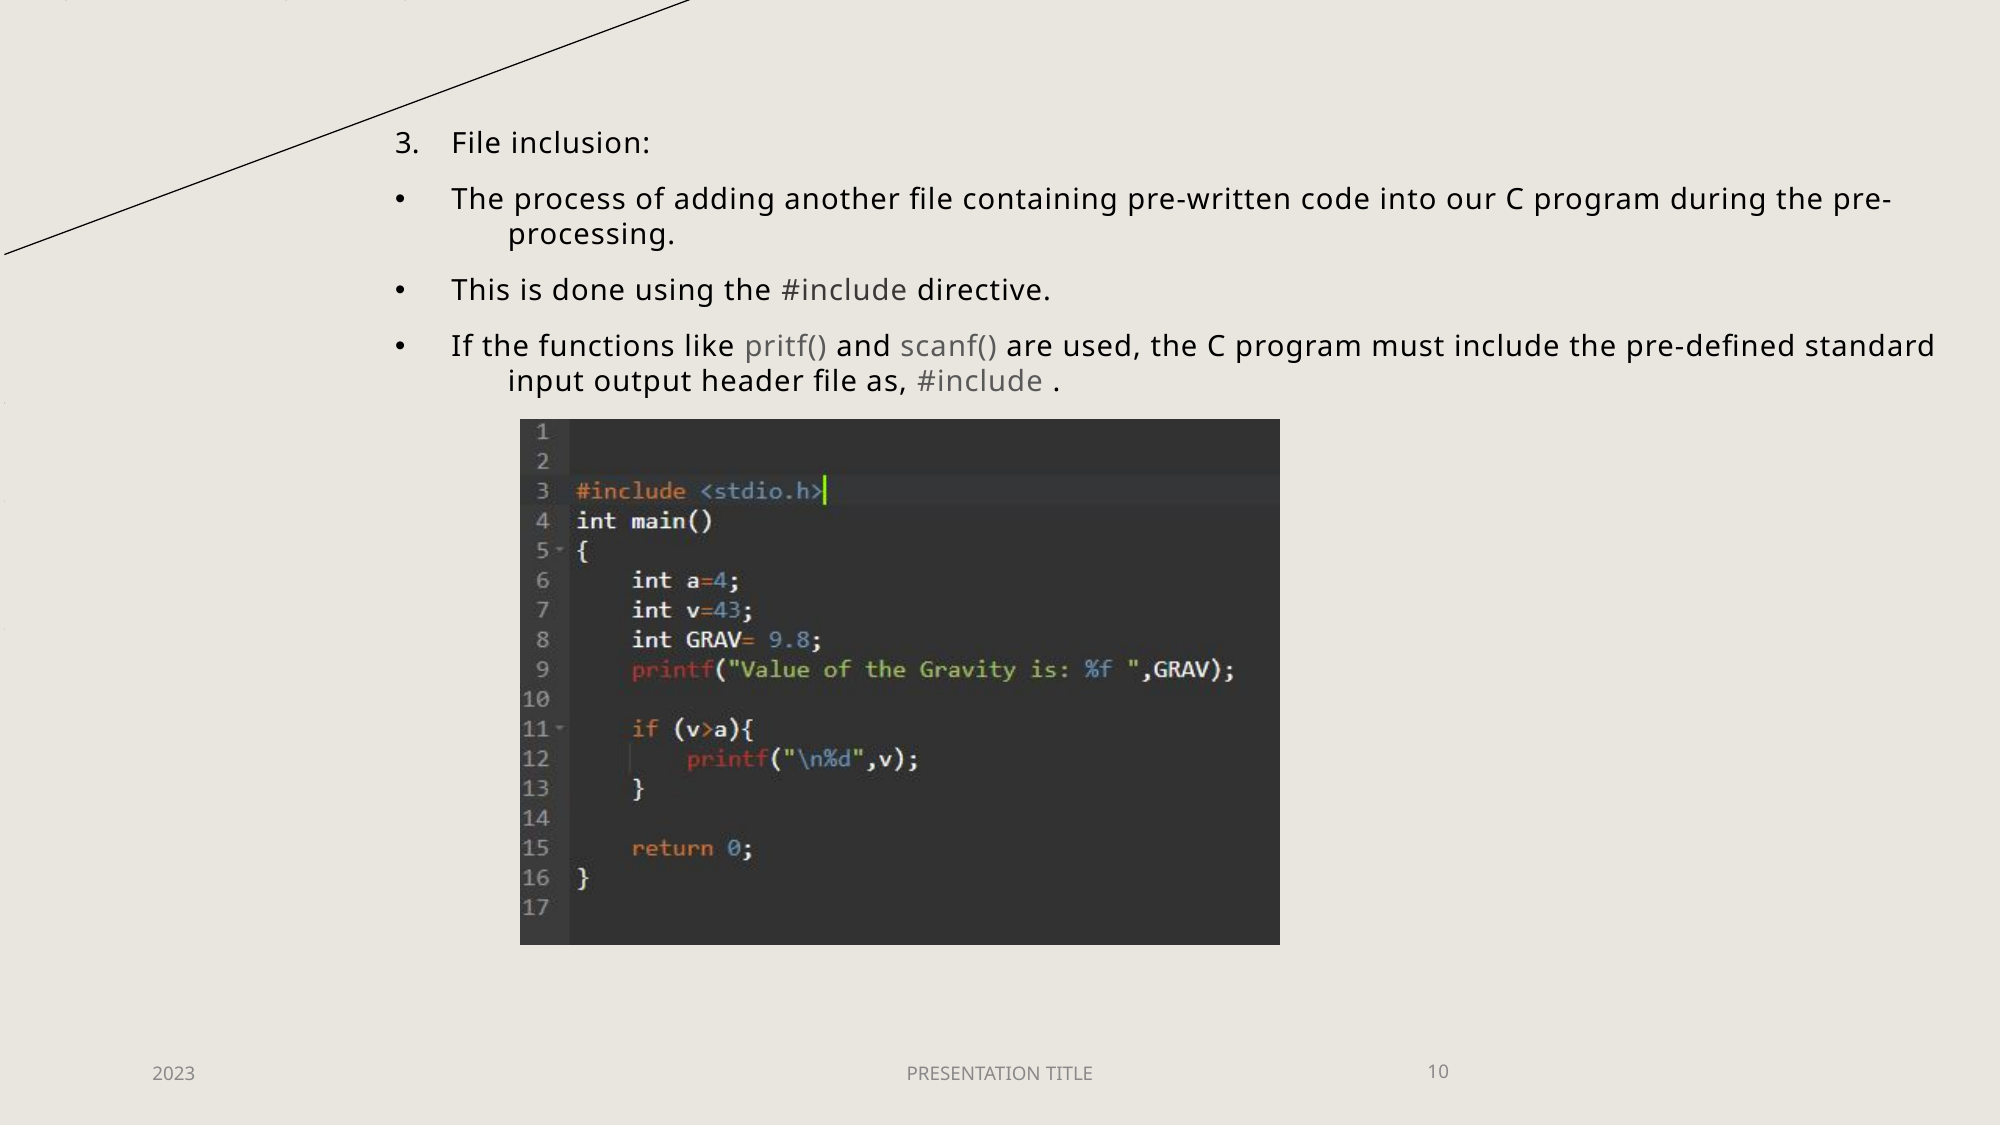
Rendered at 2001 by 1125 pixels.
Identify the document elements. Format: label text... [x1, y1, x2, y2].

text_box 2023 [137, 1042, 588, 1103]
picture [520, 419, 1280, 945]
text_box PRESENTATION TITLE [662, 1042, 1338, 1103]
list File inclusion: The process of adding another file containing pre-written code into our C program during the pre-processing. This is done using the #include directive. If the functions like pritf() and scanf() are used, the C program must include the pre-defined standard input output header file as, #include . ​ [380, 117, 2000, 957]
text_box [1412, 1042, 1863, 1103]
